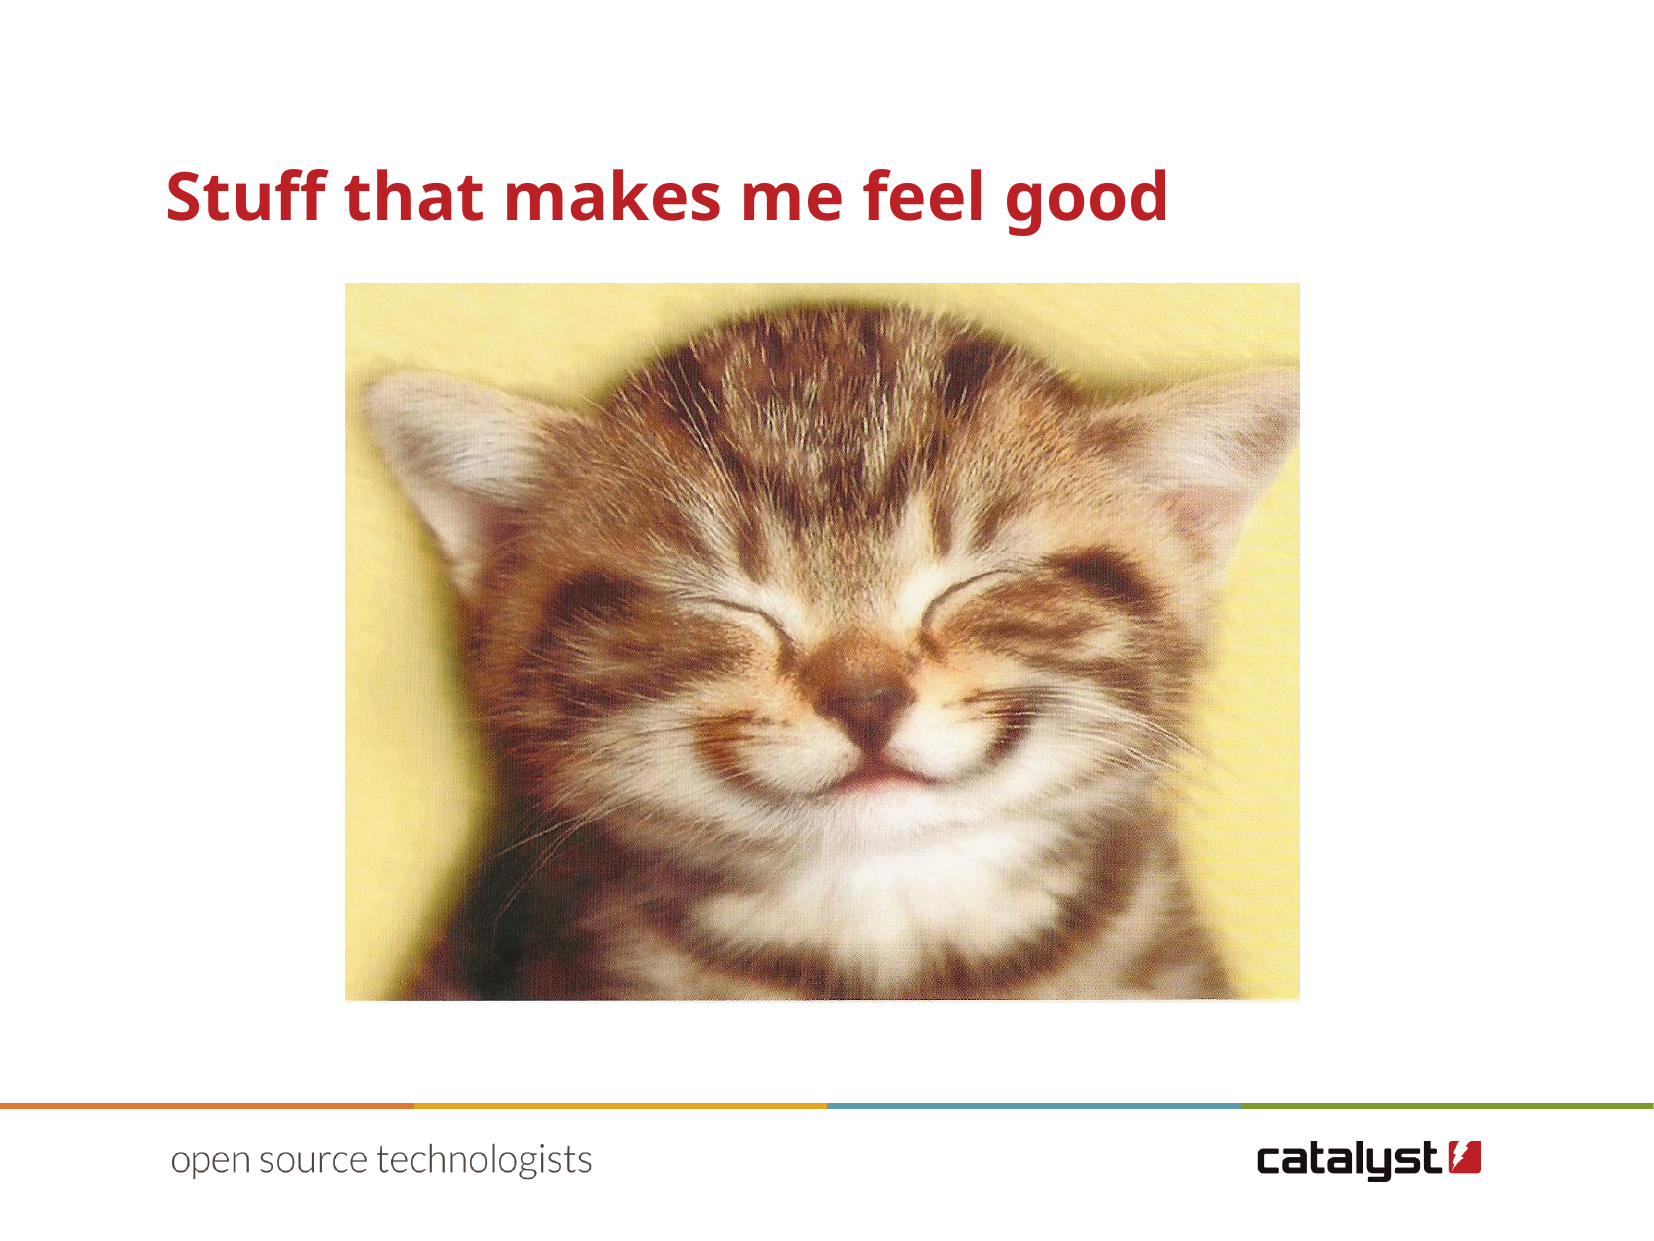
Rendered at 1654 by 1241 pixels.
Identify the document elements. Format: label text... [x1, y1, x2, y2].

title Stuff that makes me feel good [165, 90, 1489, 298]
picture [0, 1103, 1654, 1182]
picture [345, 283, 1300, 1003]
